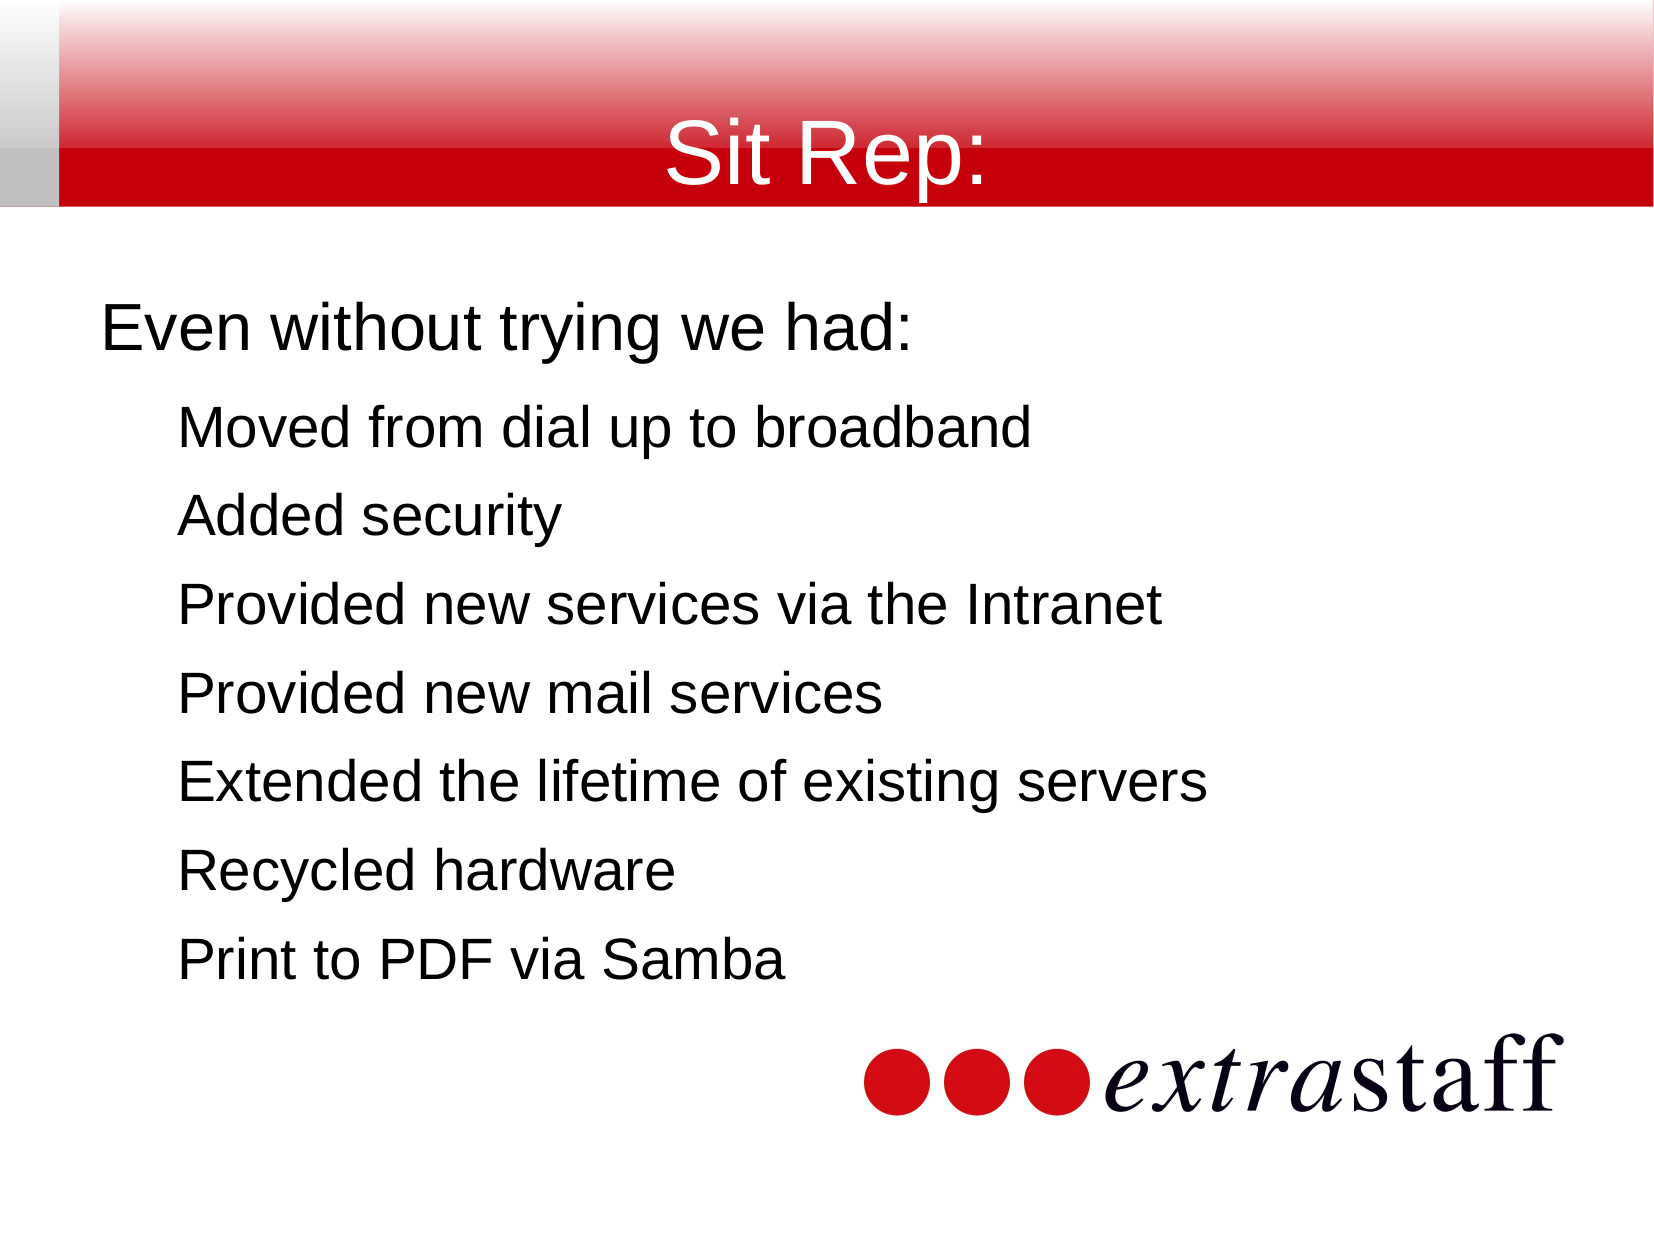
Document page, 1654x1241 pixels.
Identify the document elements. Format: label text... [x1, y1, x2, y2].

title Sit Rep: [82, 56, 1571, 250]
picture [863, 1094, 1565, 1116]
list Even without trying we had: Moved from dial up to broadband Added security Provided new services via the Intranet Provided new mail services Extended the lifetime of existing servers Recycled hardware Print to PDF via Samba [82, 290, 1571, 1094]
